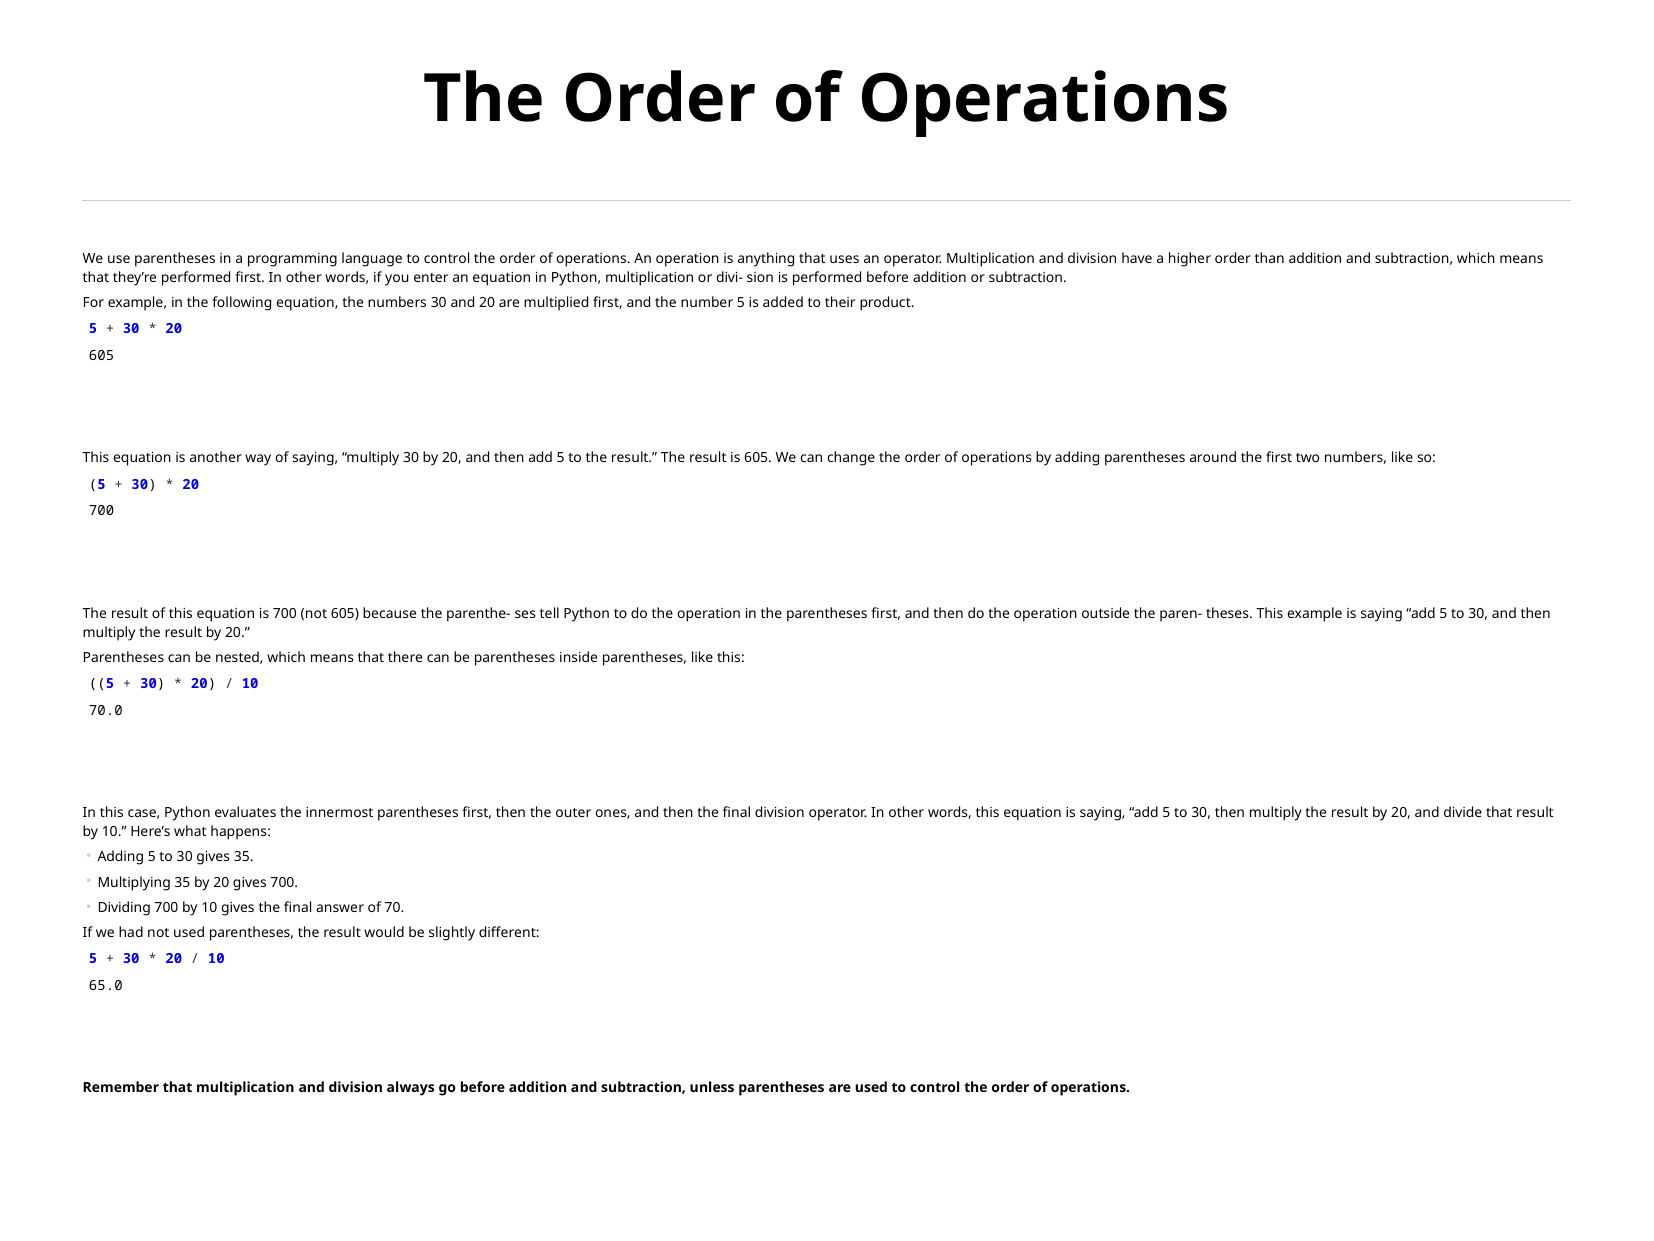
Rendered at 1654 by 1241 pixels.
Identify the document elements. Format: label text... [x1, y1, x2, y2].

list We use parentheses in a programming language to control the order of operations. An operation is anything that uses an operator. Multiplication and division have a higher order than addition and subtraction, which means that they’re performed first. In other words, if you enter an equation in Python, multiplication or divi- sion is performed before addition or subtraction. For example, in the following equation, the numbers 30 and 20 are multiplied first, and the number 5 is added to their product. 5 + 30 * 20 605 This equation is another way of saying, “multiply 30 by 20, and then add 5 to the result.” The result is 605. We can change the order of operations by adding parentheses around the first two numbers, like so: (5 + 30) * 20 700 The result of this equation is 700 (not 605) because the parenthe- ses tell Python to do the operation in the parentheses first, and then do the operation outside the paren- theses. This example is saying “add 5 to 30, and then multiply the result by 20.” Parentheses can be nested, which means that there can be parentheses inside parentheses, like this: ((5 + 30) * 20) / 10 70.0 In this case, Python evaluates the innermost parentheses first, then the outer ones, and then the final division operator. In other words, this equation is saying, “add 5 to 30, then multiply the result by 20, and divide that result by 10.” Here’s what happens: Adding 5 to 30 gives 35. Multiplying 35 by 20 gives 700. Dividing 700 by 10 gives the final answer of 70. If we had not used parentheses, the result would be slightly different: 5 + 30 * 20 / 10 65.0 Remember that multiplication and division always go before addition and subtraction, unless parentheses are used to control the order of operations. [82, 248, 1571, 1111]
title The Order of Operations [82, 25, 1571, 166]
